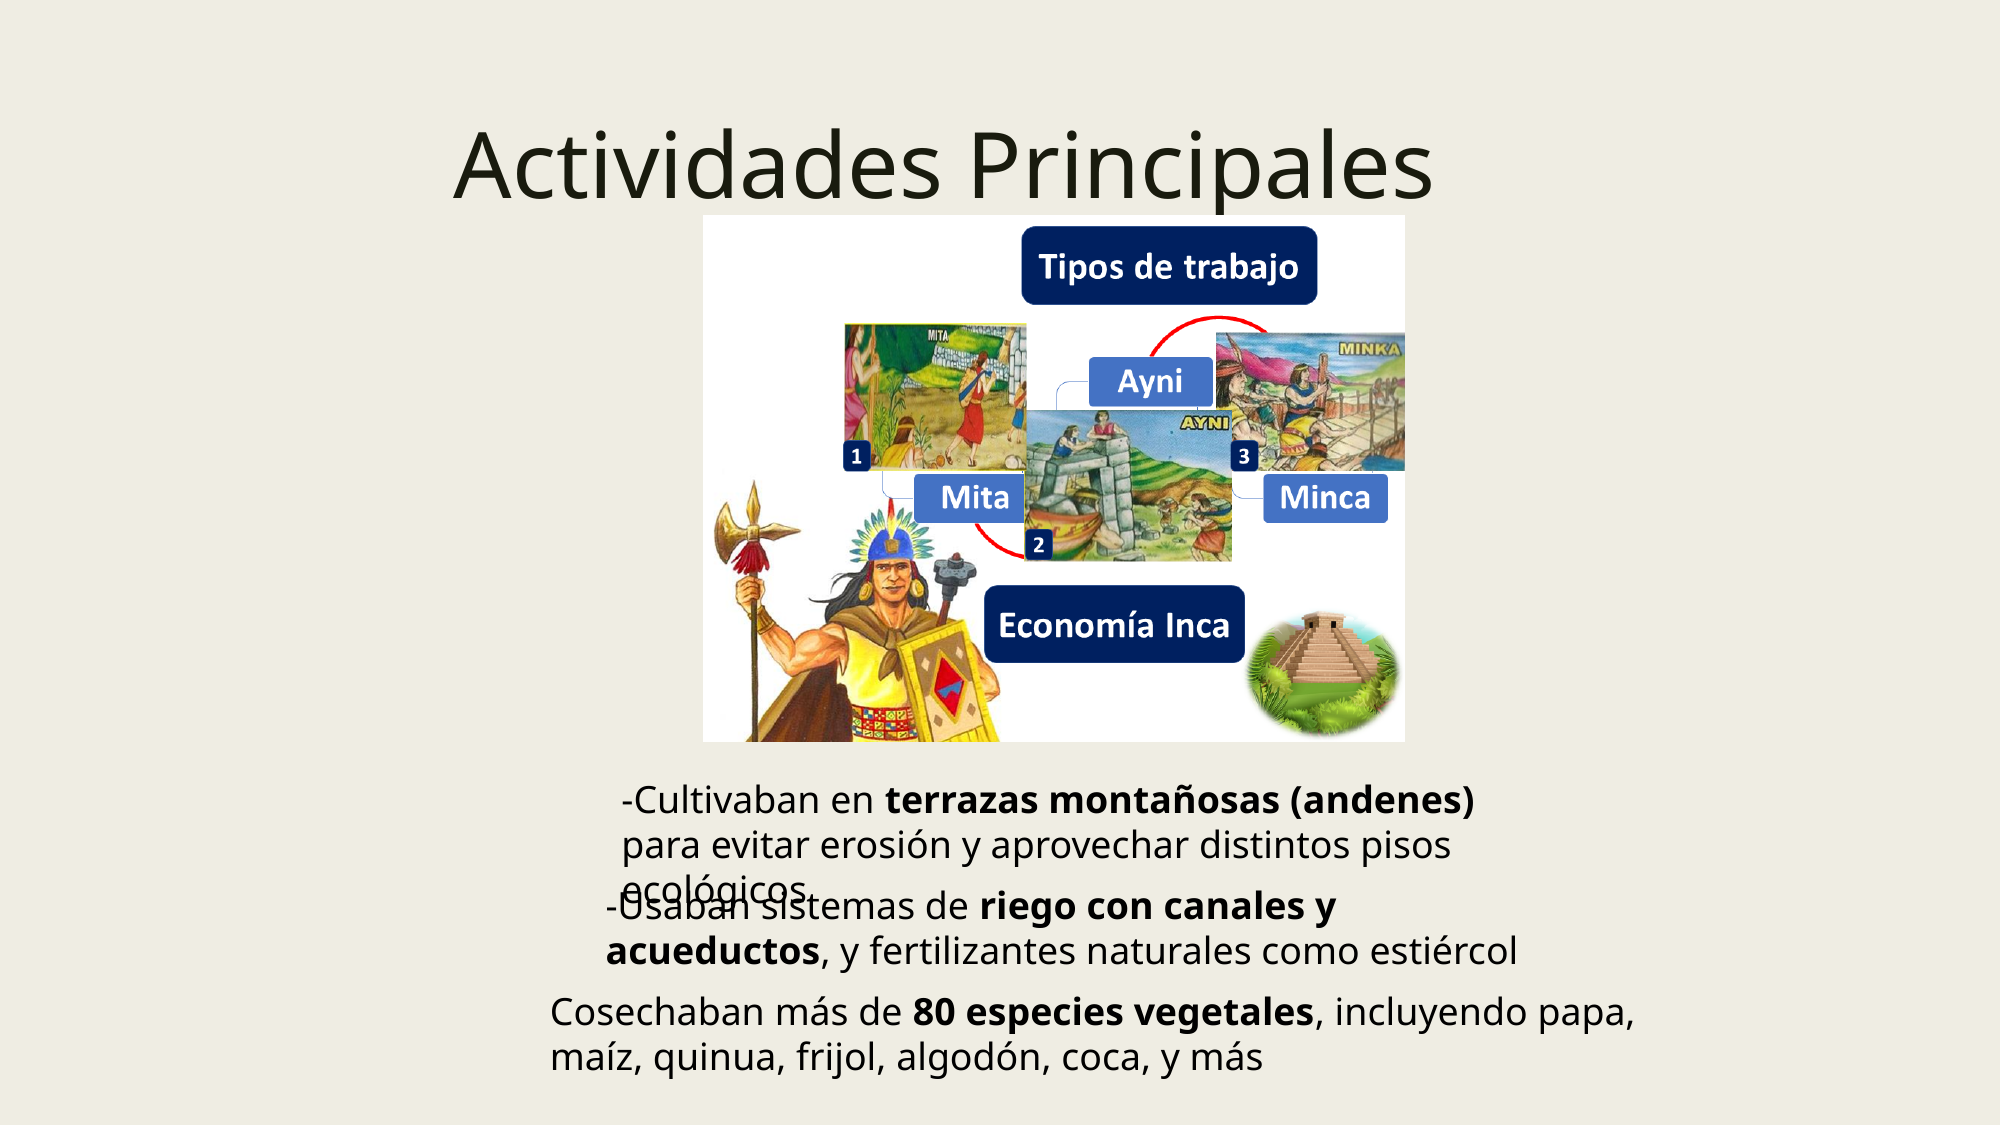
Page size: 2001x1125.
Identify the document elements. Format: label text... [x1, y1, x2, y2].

title Actividades Principales [225, 112, 1801, 357]
text_box -Cultivaban en terrazas montañosas (andenes) para evitar erosión y aprovechar distintos pisos ecológicos [606, 768, 1502, 874]
picture [703, 215, 1405, 742]
text_box Cosechaban más de 80 especies vegetales, incluyendo papa, maíz, quinua, frijol, algodón, coca, y más [535, 980, 1681, 1087]
text_box -Usaban sistemas de riego con canales y acueductos, y fertilizantes naturales como estiércol [590, 874, 1554, 980]
